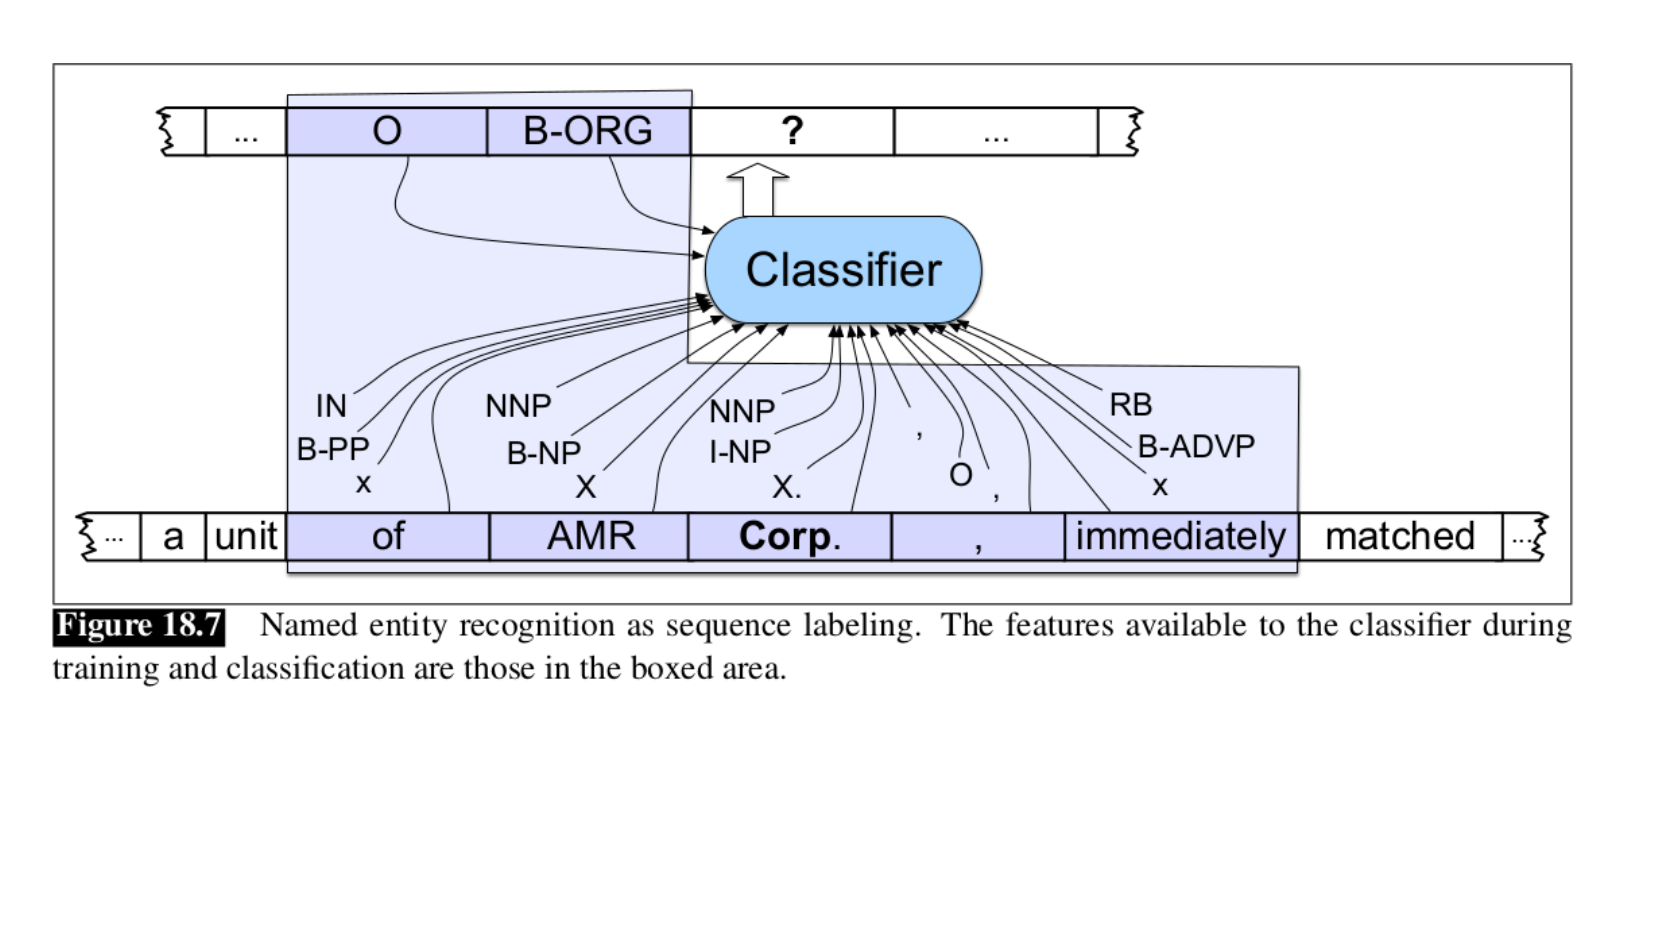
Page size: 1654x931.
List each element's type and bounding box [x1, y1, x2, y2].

picture [0, 35, 1654, 714]
